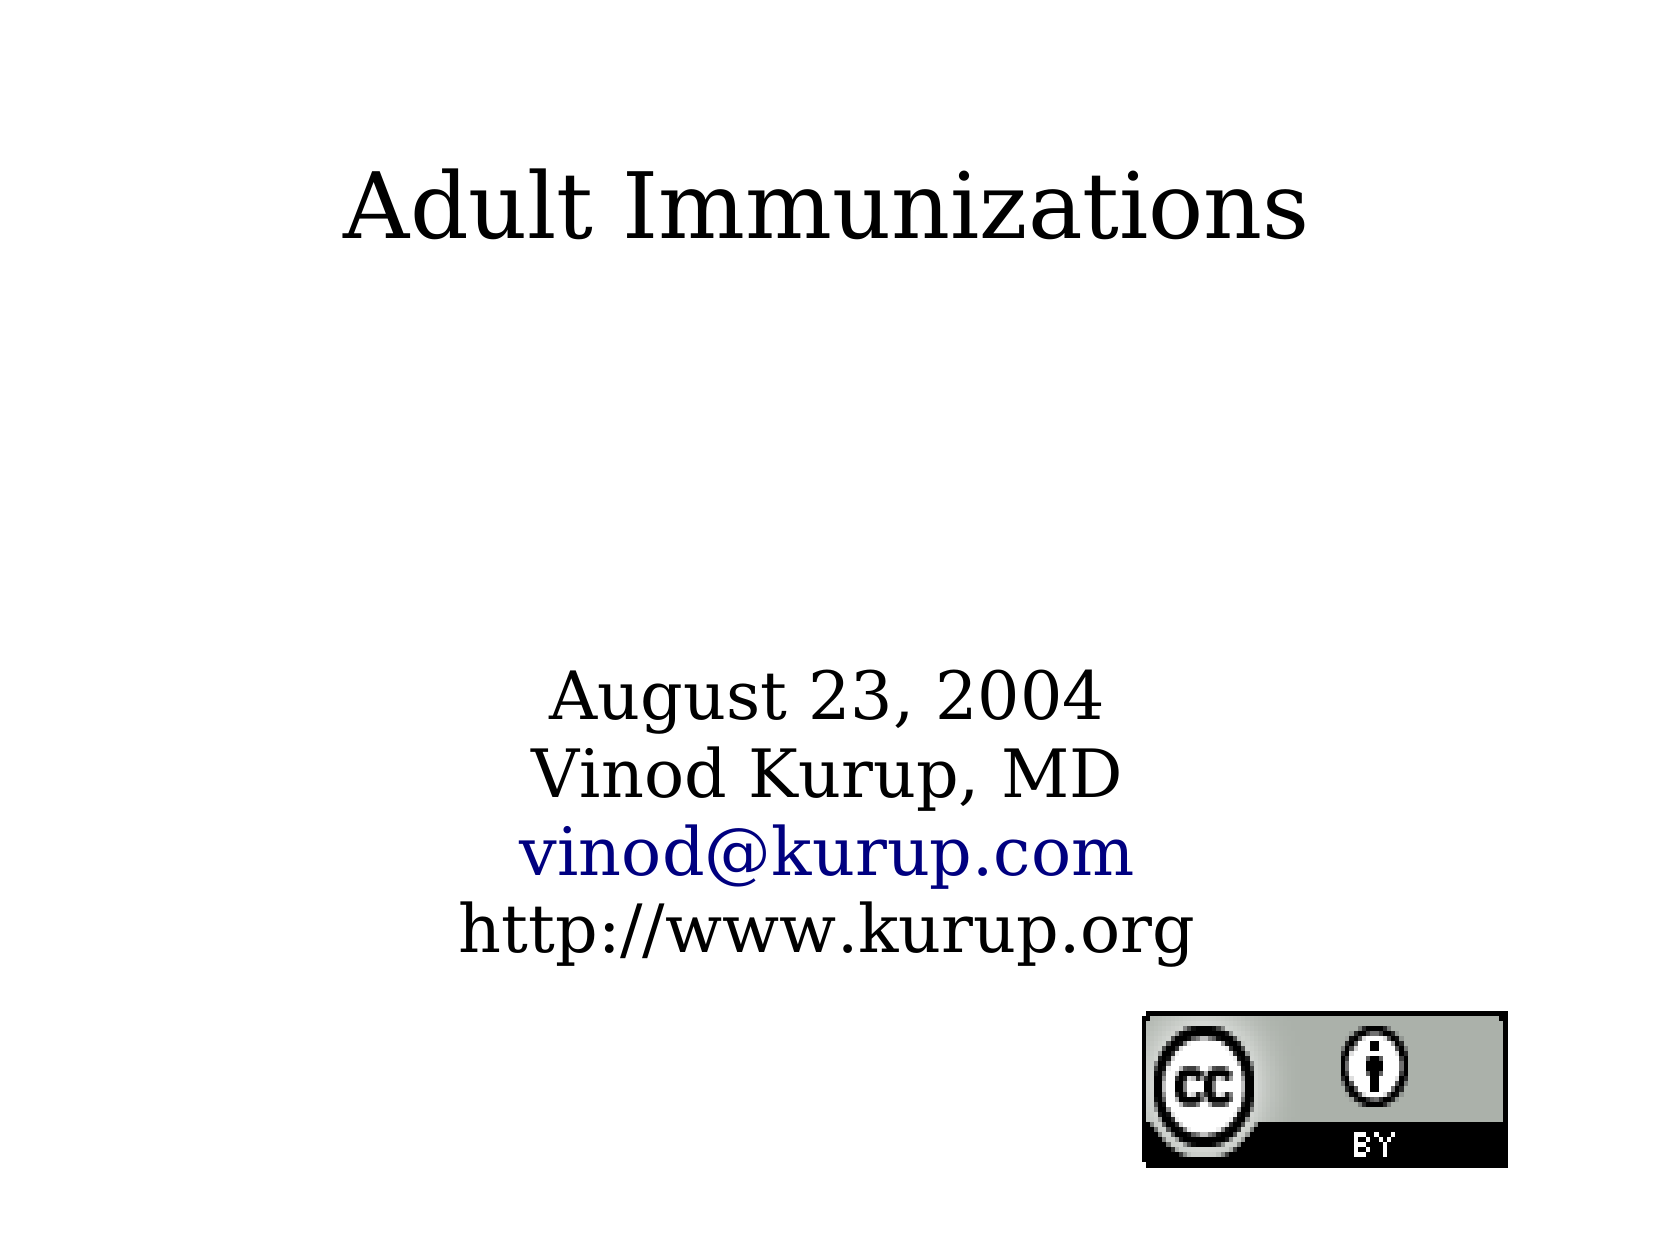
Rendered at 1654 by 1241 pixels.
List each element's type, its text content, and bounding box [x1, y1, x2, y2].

subtitle August 23, 2004 Vinod Kurup, MD vinod@kurup.com http://www.kurup.org [121, 344, 1534, 1127]
picture [1142, 1011, 1508, 1168]
title Adult Immunizations [121, 102, 1534, 311]
